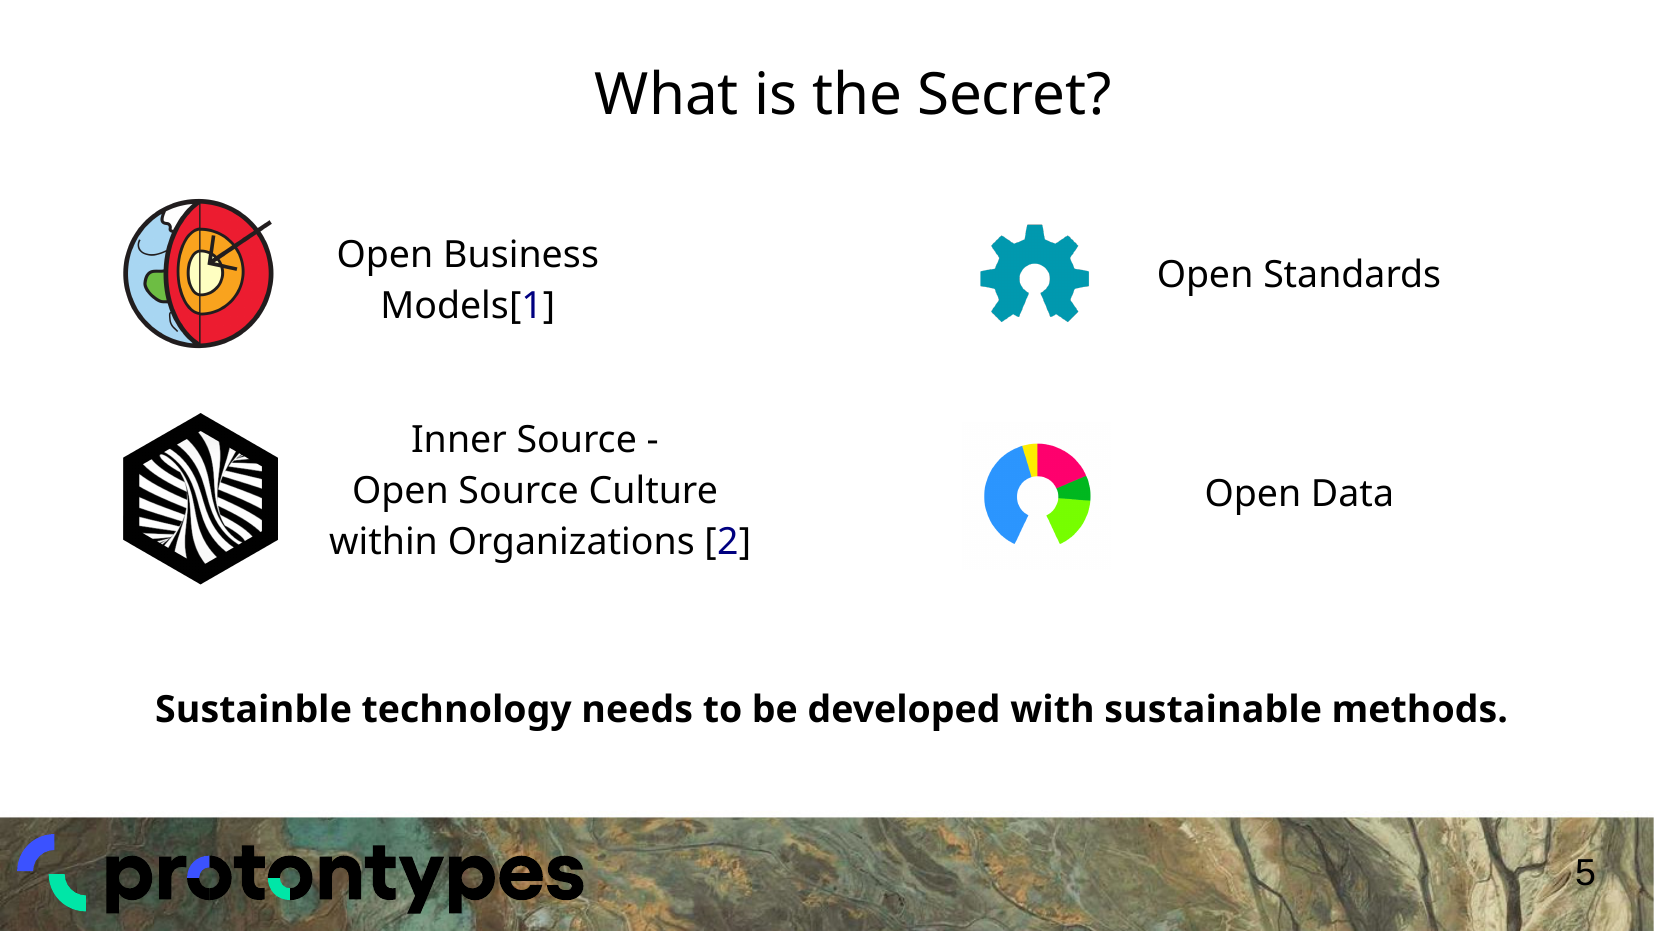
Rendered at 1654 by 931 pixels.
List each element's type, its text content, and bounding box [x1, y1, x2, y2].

picture [0, 0, 1654, 931]
text_box Open Business Models[1] [290, 220, 646, 338]
text_box Open Standards [1122, 240, 1477, 306]
title What is the Secret? [82, 24, 1625, 161]
text_box Sustainble technology needs to be developed with sustainable methods. [105, 675, 1561, 792]
text_box Inner Source - Open Source Culture within Organizations [2] [300, 405, 781, 624]
text_box Open Data [1122, 459, 1477, 526]
